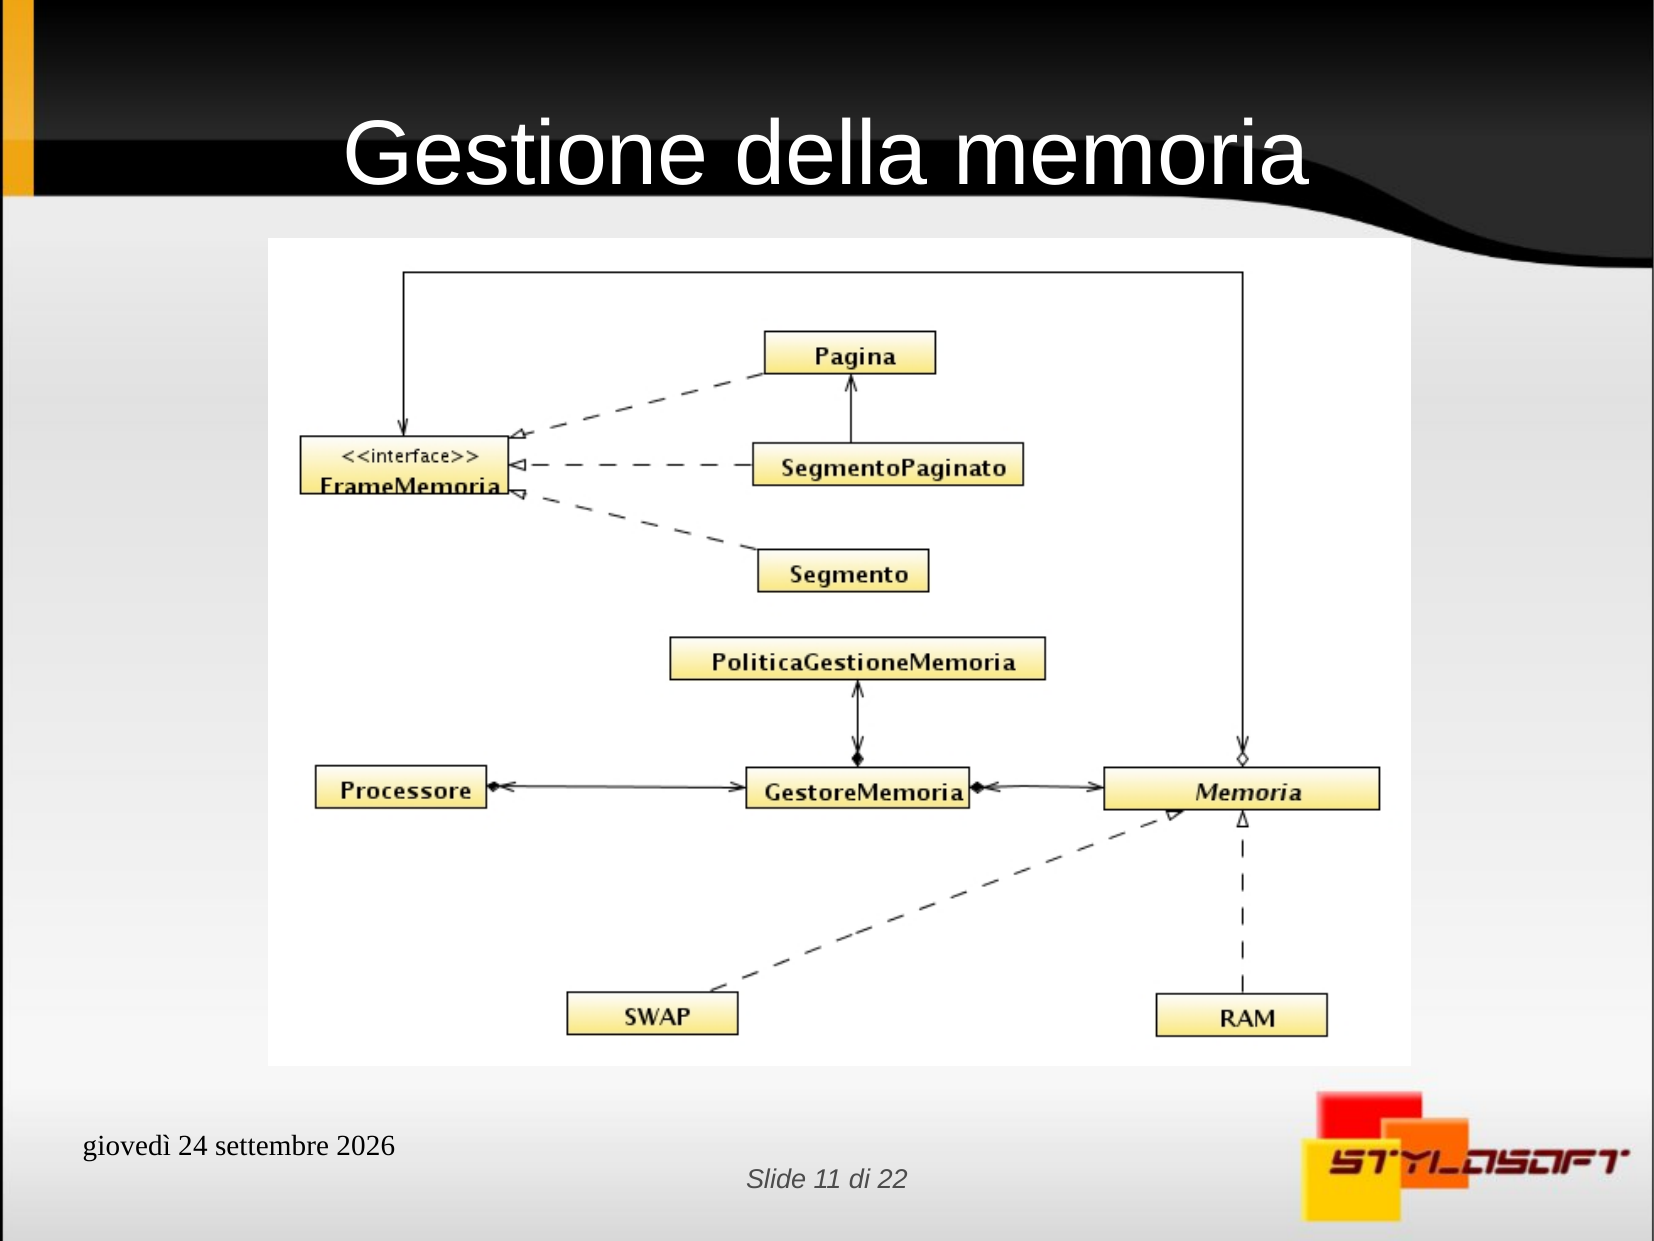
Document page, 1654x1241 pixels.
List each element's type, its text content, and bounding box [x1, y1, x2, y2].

title Gestione della memoria [82, 49, 1571, 257]
picture [0, 0, 1654, 1156]
text_box Slide <numero> di 22 [0, 1156, 1654, 1241]
